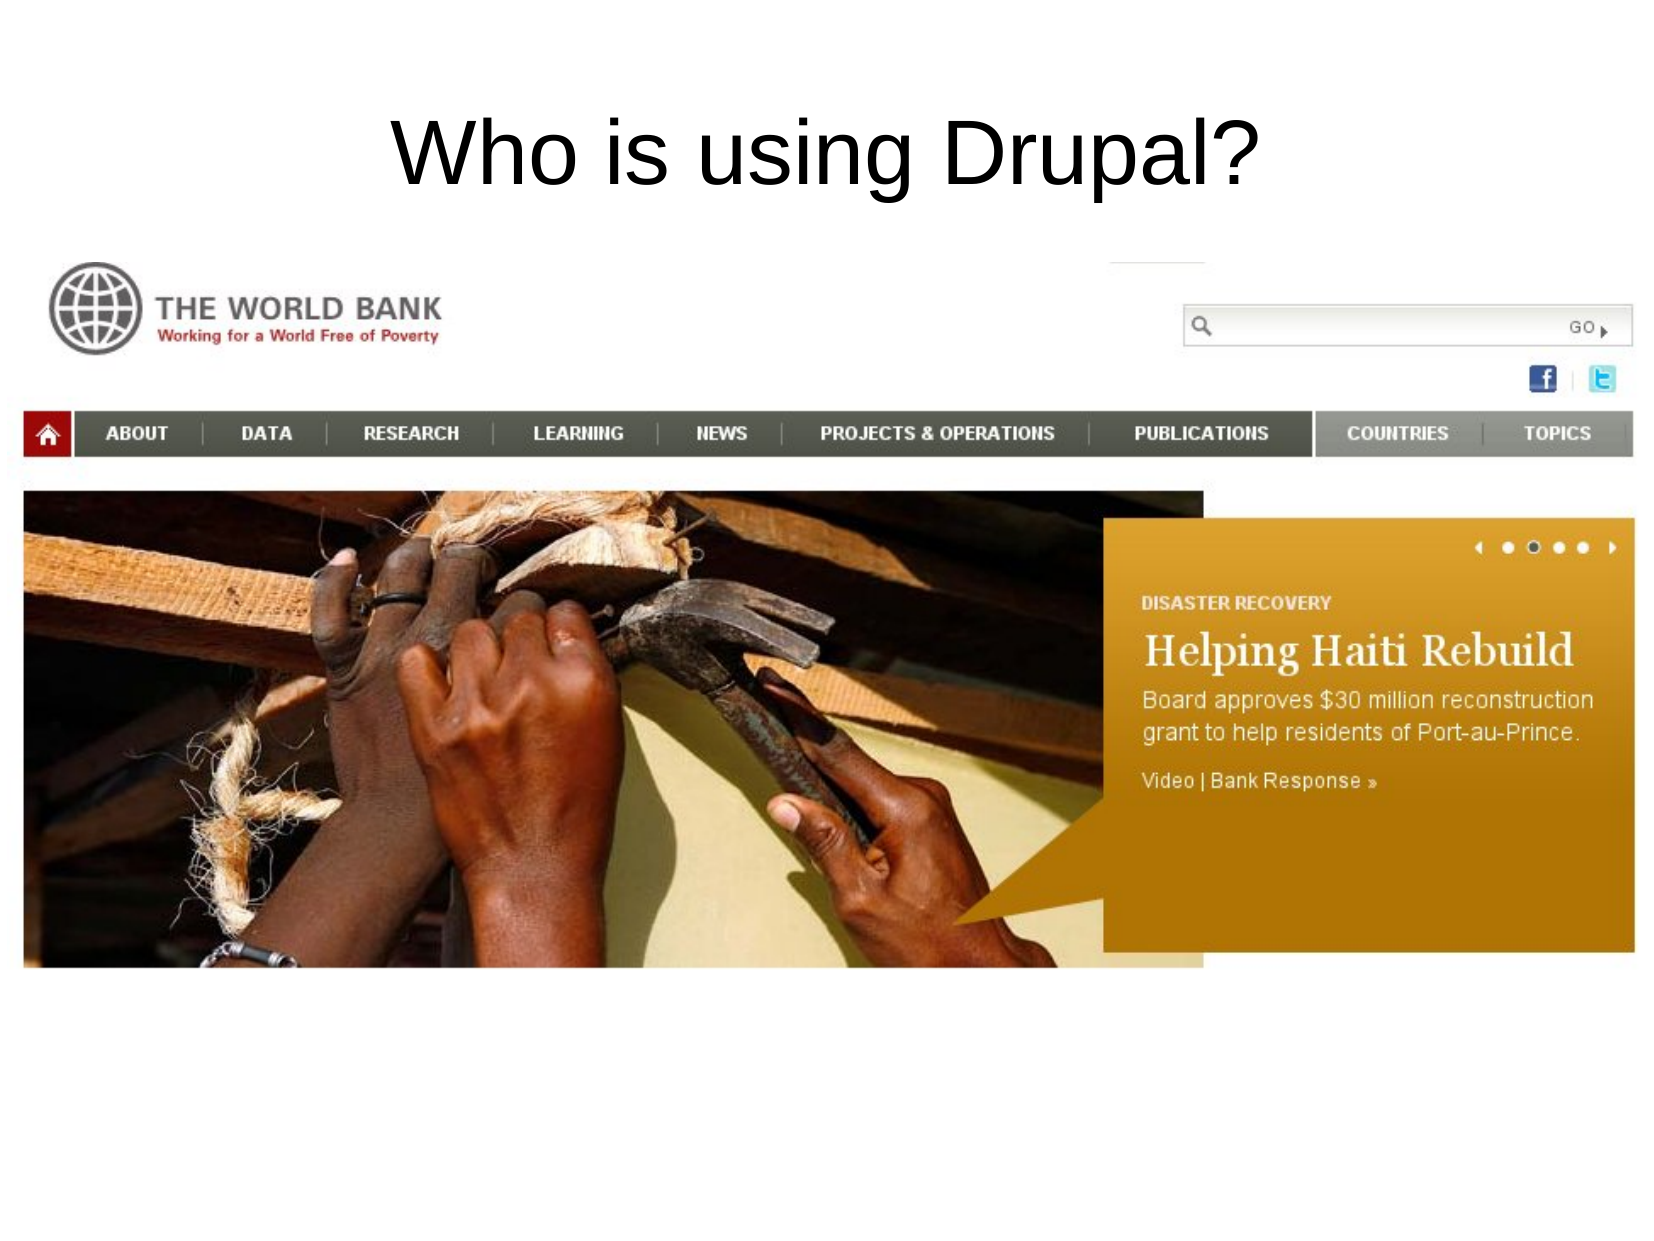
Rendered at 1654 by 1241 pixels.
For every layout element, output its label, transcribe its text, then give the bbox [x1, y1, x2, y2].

picture [7, 262, 1647, 976]
title Who is using Drupal? [82, 49, 1571, 257]
